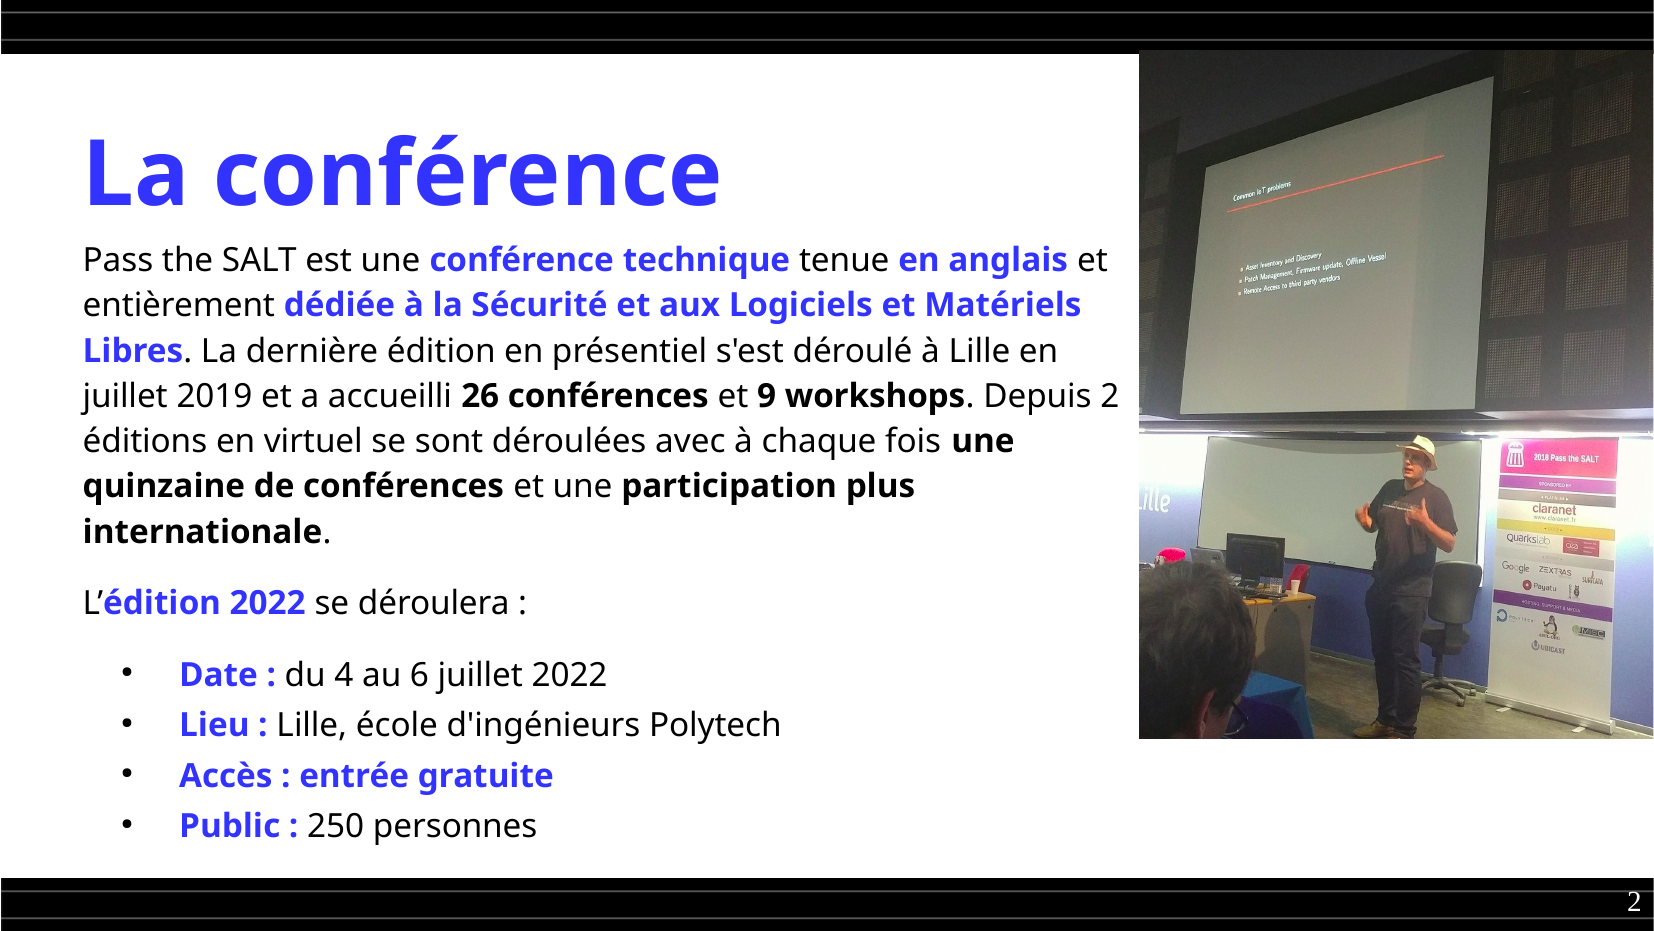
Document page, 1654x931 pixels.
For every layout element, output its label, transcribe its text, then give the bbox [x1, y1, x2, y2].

picture [1, 878, 1654, 931]
title La conférence [82, 92, 1139, 249]
picture [1, 0, 1654, 739]
list Pass the SALT est une conférence technique tenue en anglais et entièrement dédiée à la Sécurité et aux Logiciels et Matériels Libres. La dernière édition en présentiel s'est déroulé à Lille en juillet 2019 et a accueilli 26 conférences et 9 workshops. Depuis 2 éditions en virtuel se sont déroulées avec à chaque fois une quinzaine de conférences et une participation plus internationale. L’édition 2022 se déroulera : Date : du 4 au 6 juillet 2022 Lieu : Lille, école d'ingénieurs Polytech Accès : entrée gratuite Public : 250 personnes [82, 236, 1134, 851]
